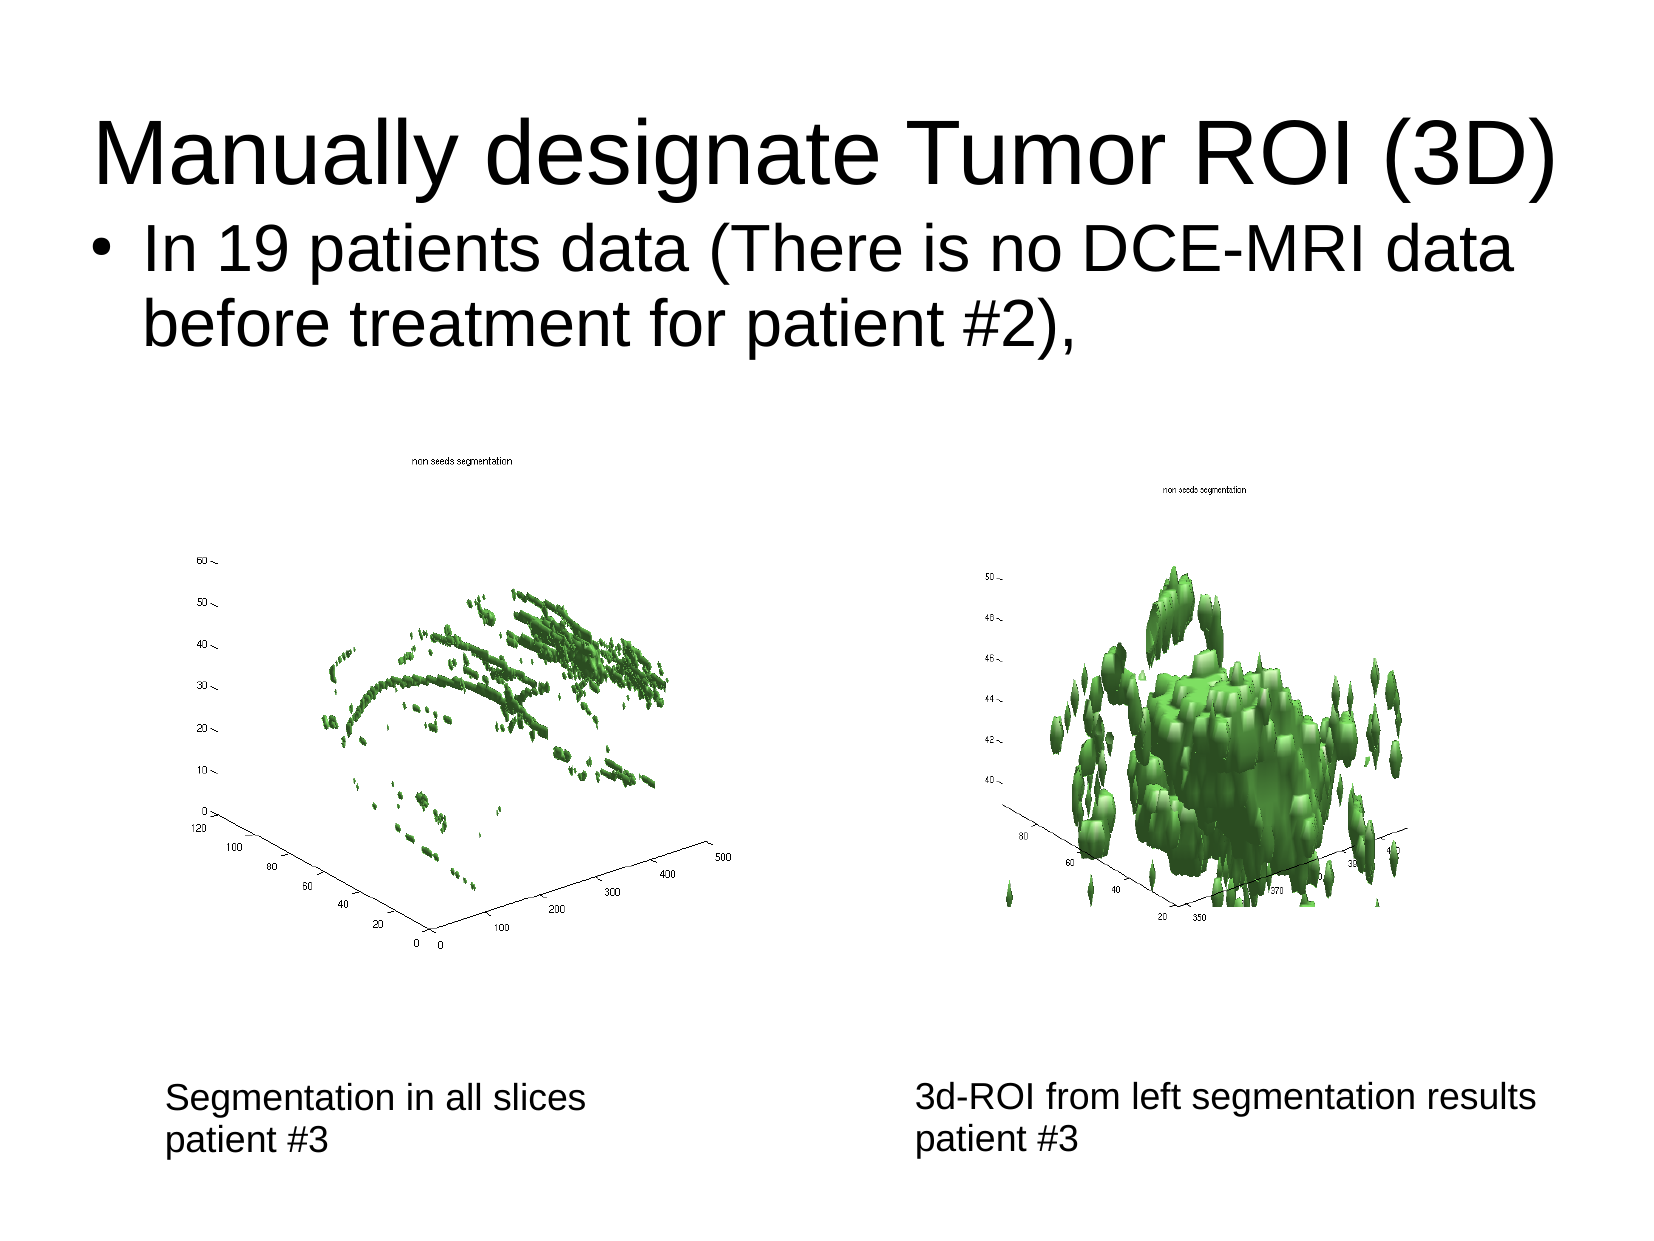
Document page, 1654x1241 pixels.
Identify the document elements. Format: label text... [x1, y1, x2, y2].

title Manually designate Tumor ROI (3D) [82, 49, 1571, 257]
picture [934, 464, 1456, 961]
picture [135, 434, 766, 991]
text_box Segmentation in all slices patient #3 [150, 1069, 661, 1168]
list In 19 patients data (There is no DCE-MRI data before treatment for patient #2), [71, 210, 1561, 931]
text_box 3d-ROI from left segmentation results patient #3 [900, 1068, 1561, 1168]
